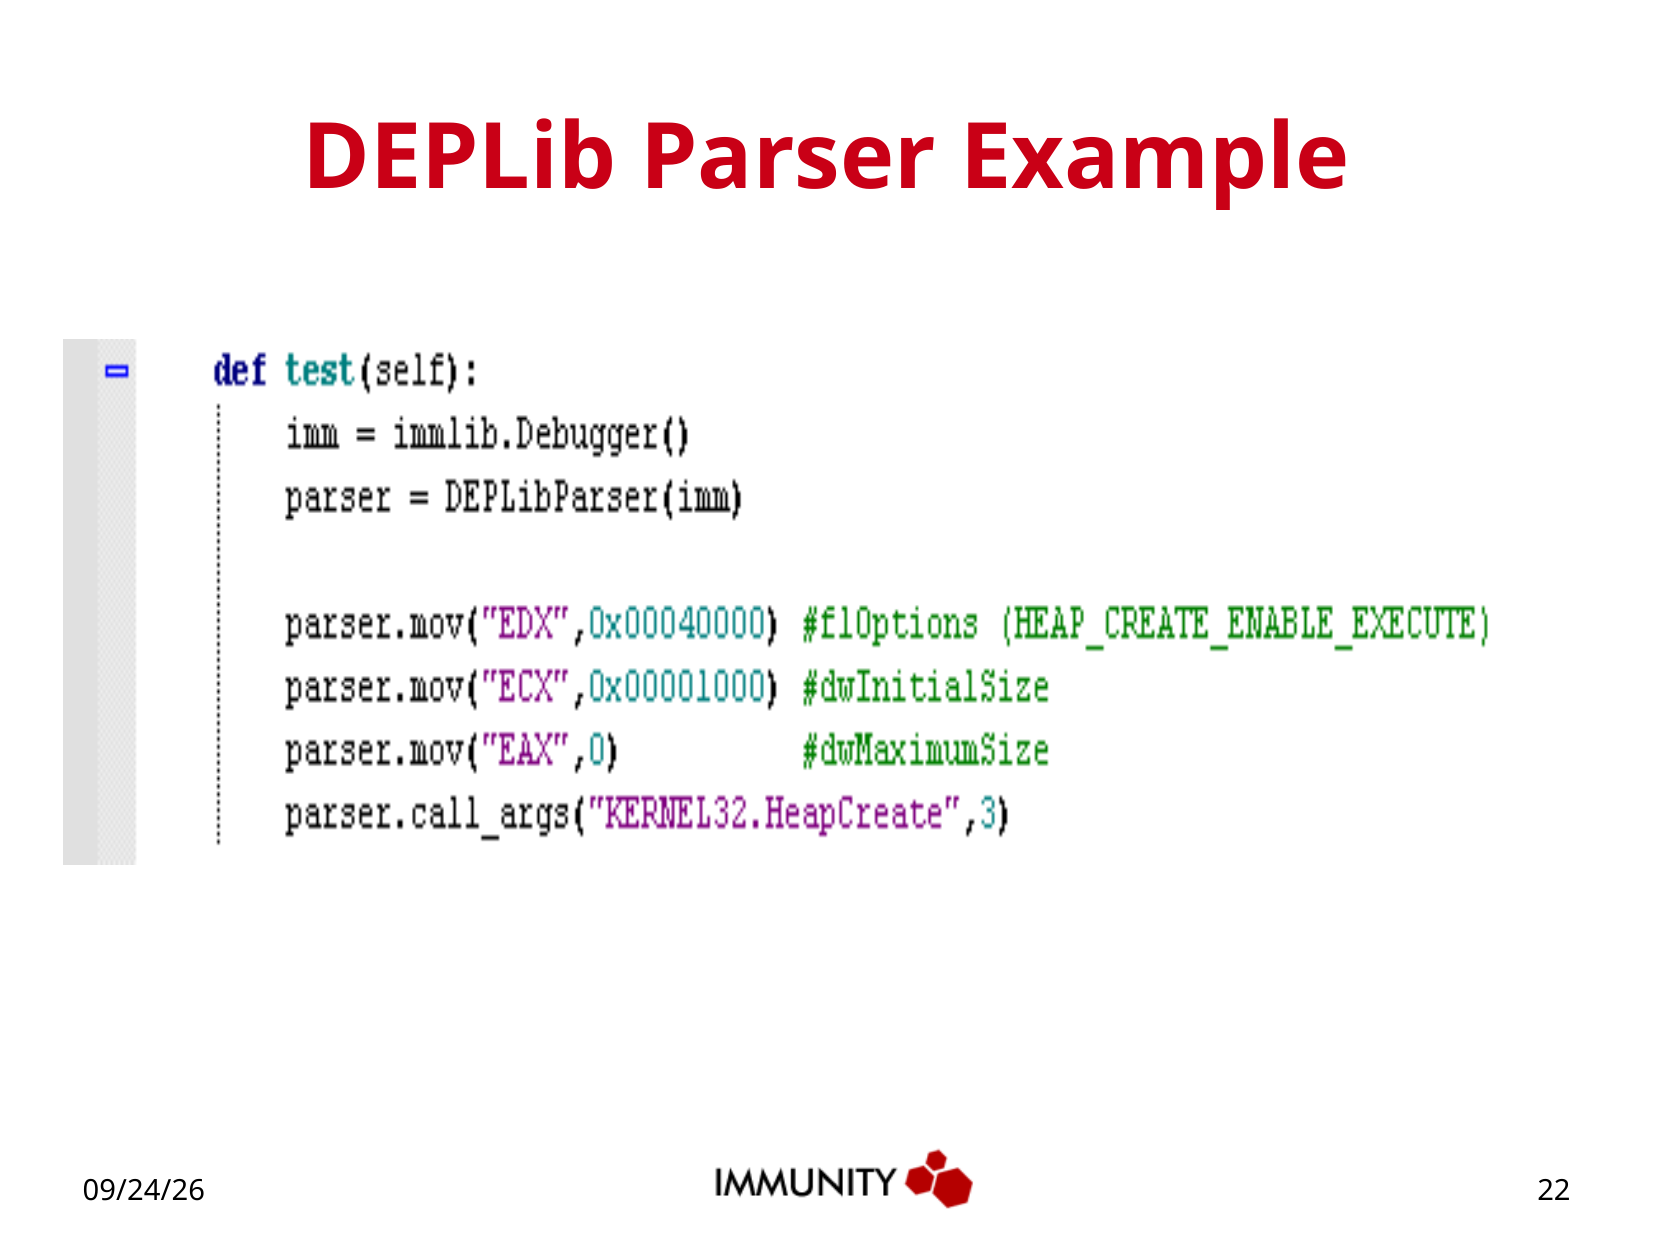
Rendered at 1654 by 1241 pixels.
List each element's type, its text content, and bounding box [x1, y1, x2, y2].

picture [694, 1130, 984, 1235]
title DEPLib Parser Example [82, 56, 1571, 250]
picture [63, 339, 1526, 865]
